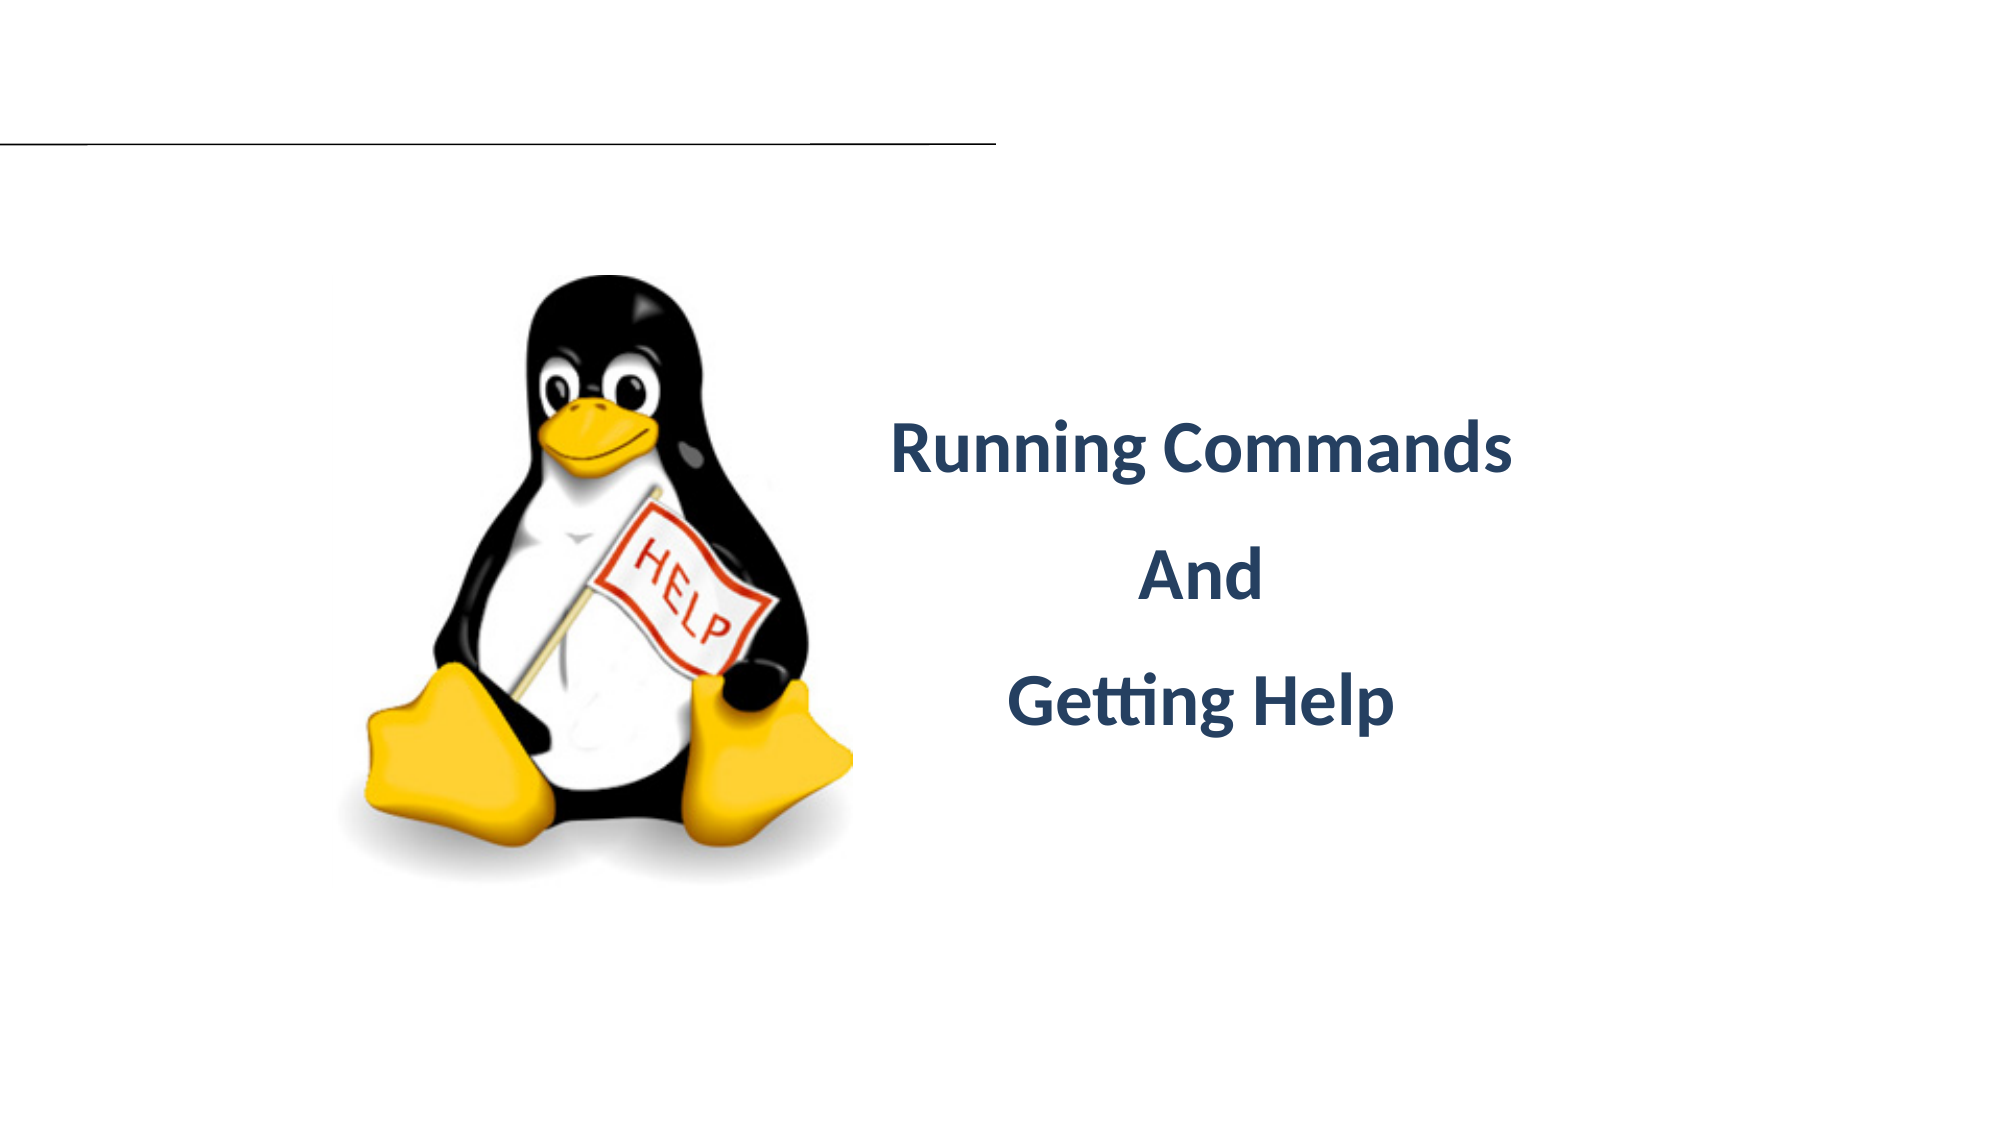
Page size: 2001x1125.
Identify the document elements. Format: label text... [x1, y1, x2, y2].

text_box Running Commands And Getting Help [751, 390, 1652, 749]
picture [331, 275, 853, 888]
